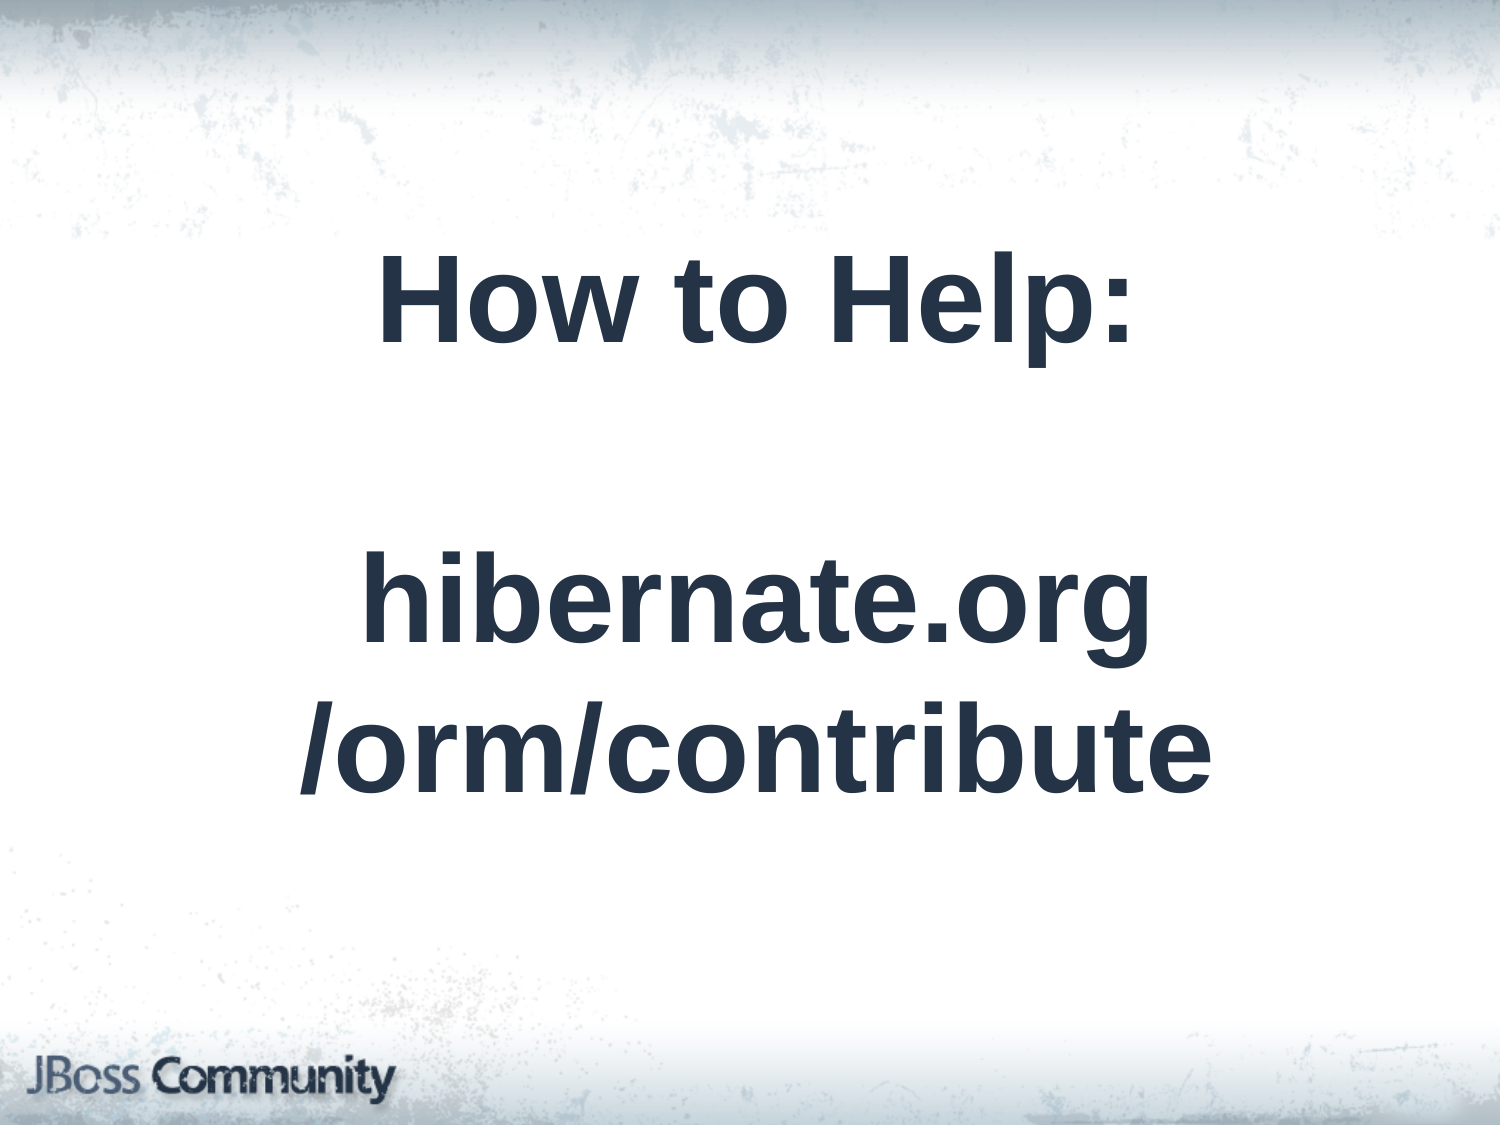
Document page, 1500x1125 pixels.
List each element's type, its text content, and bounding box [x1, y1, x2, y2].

title How to Help: hibernate.org /orm/contribute [120, 209, 1396, 826]
picture [0, 0, 1500, 1125]
